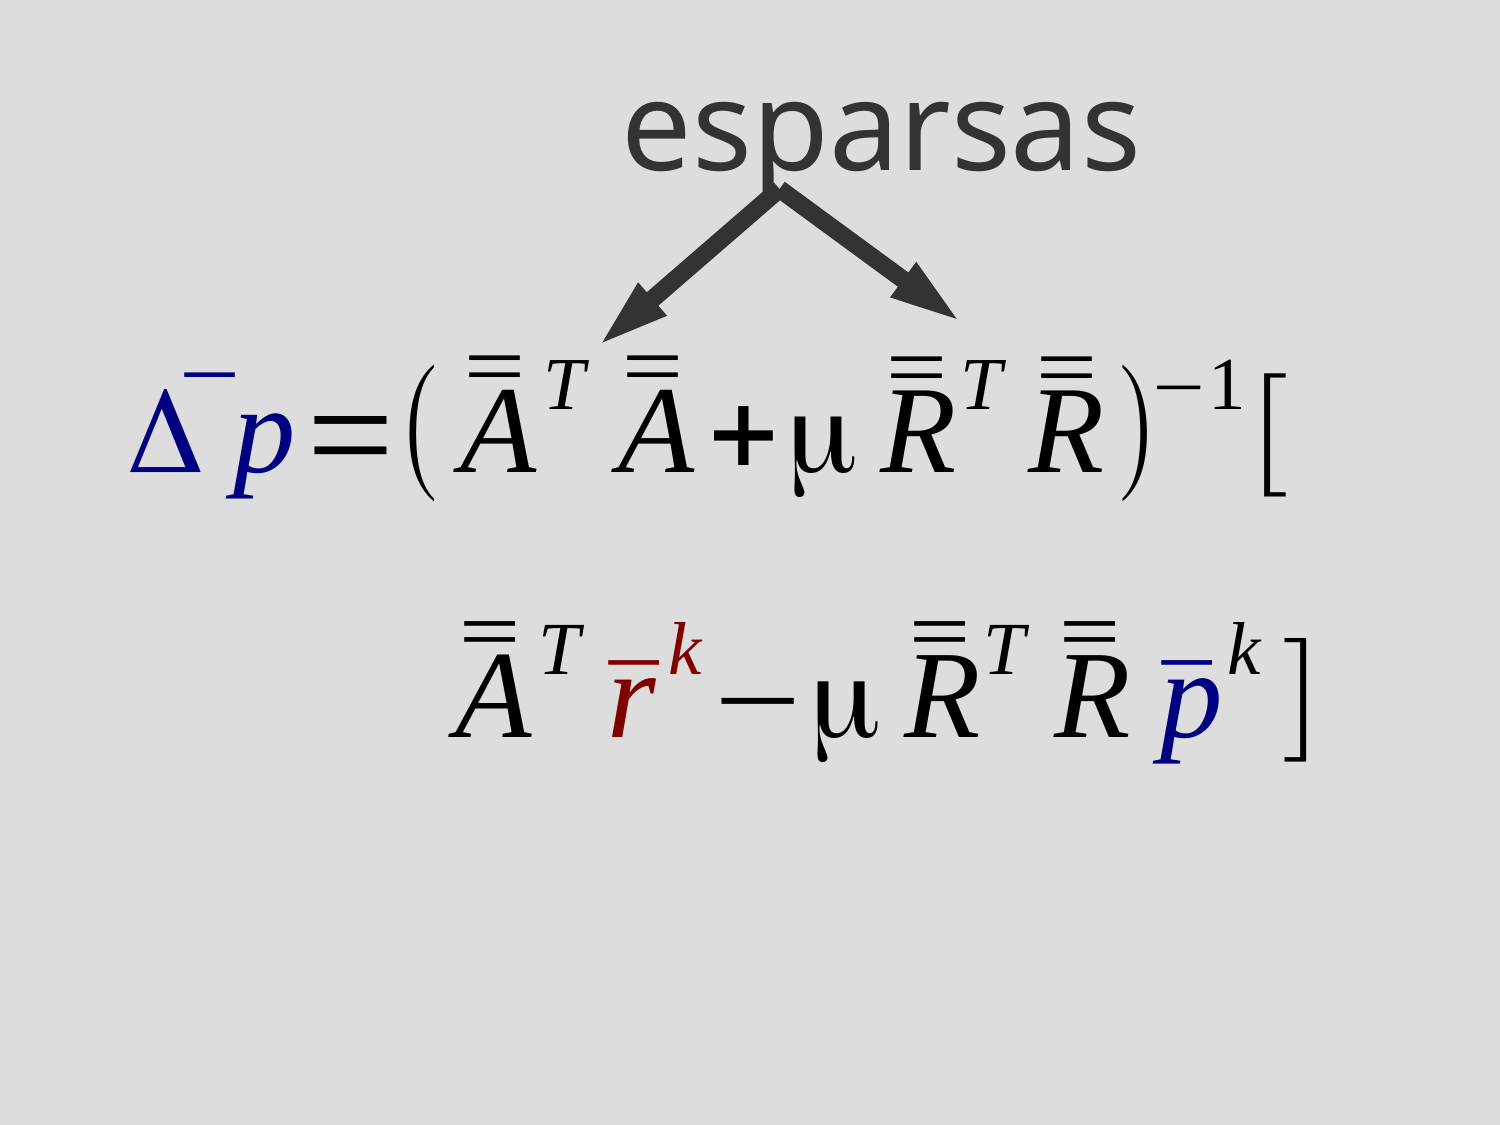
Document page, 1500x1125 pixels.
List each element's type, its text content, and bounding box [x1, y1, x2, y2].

chart [437, 607, 1322, 768]
chart [118, 342, 1299, 507]
text_box esparsas [607, 29, 981, 189]
